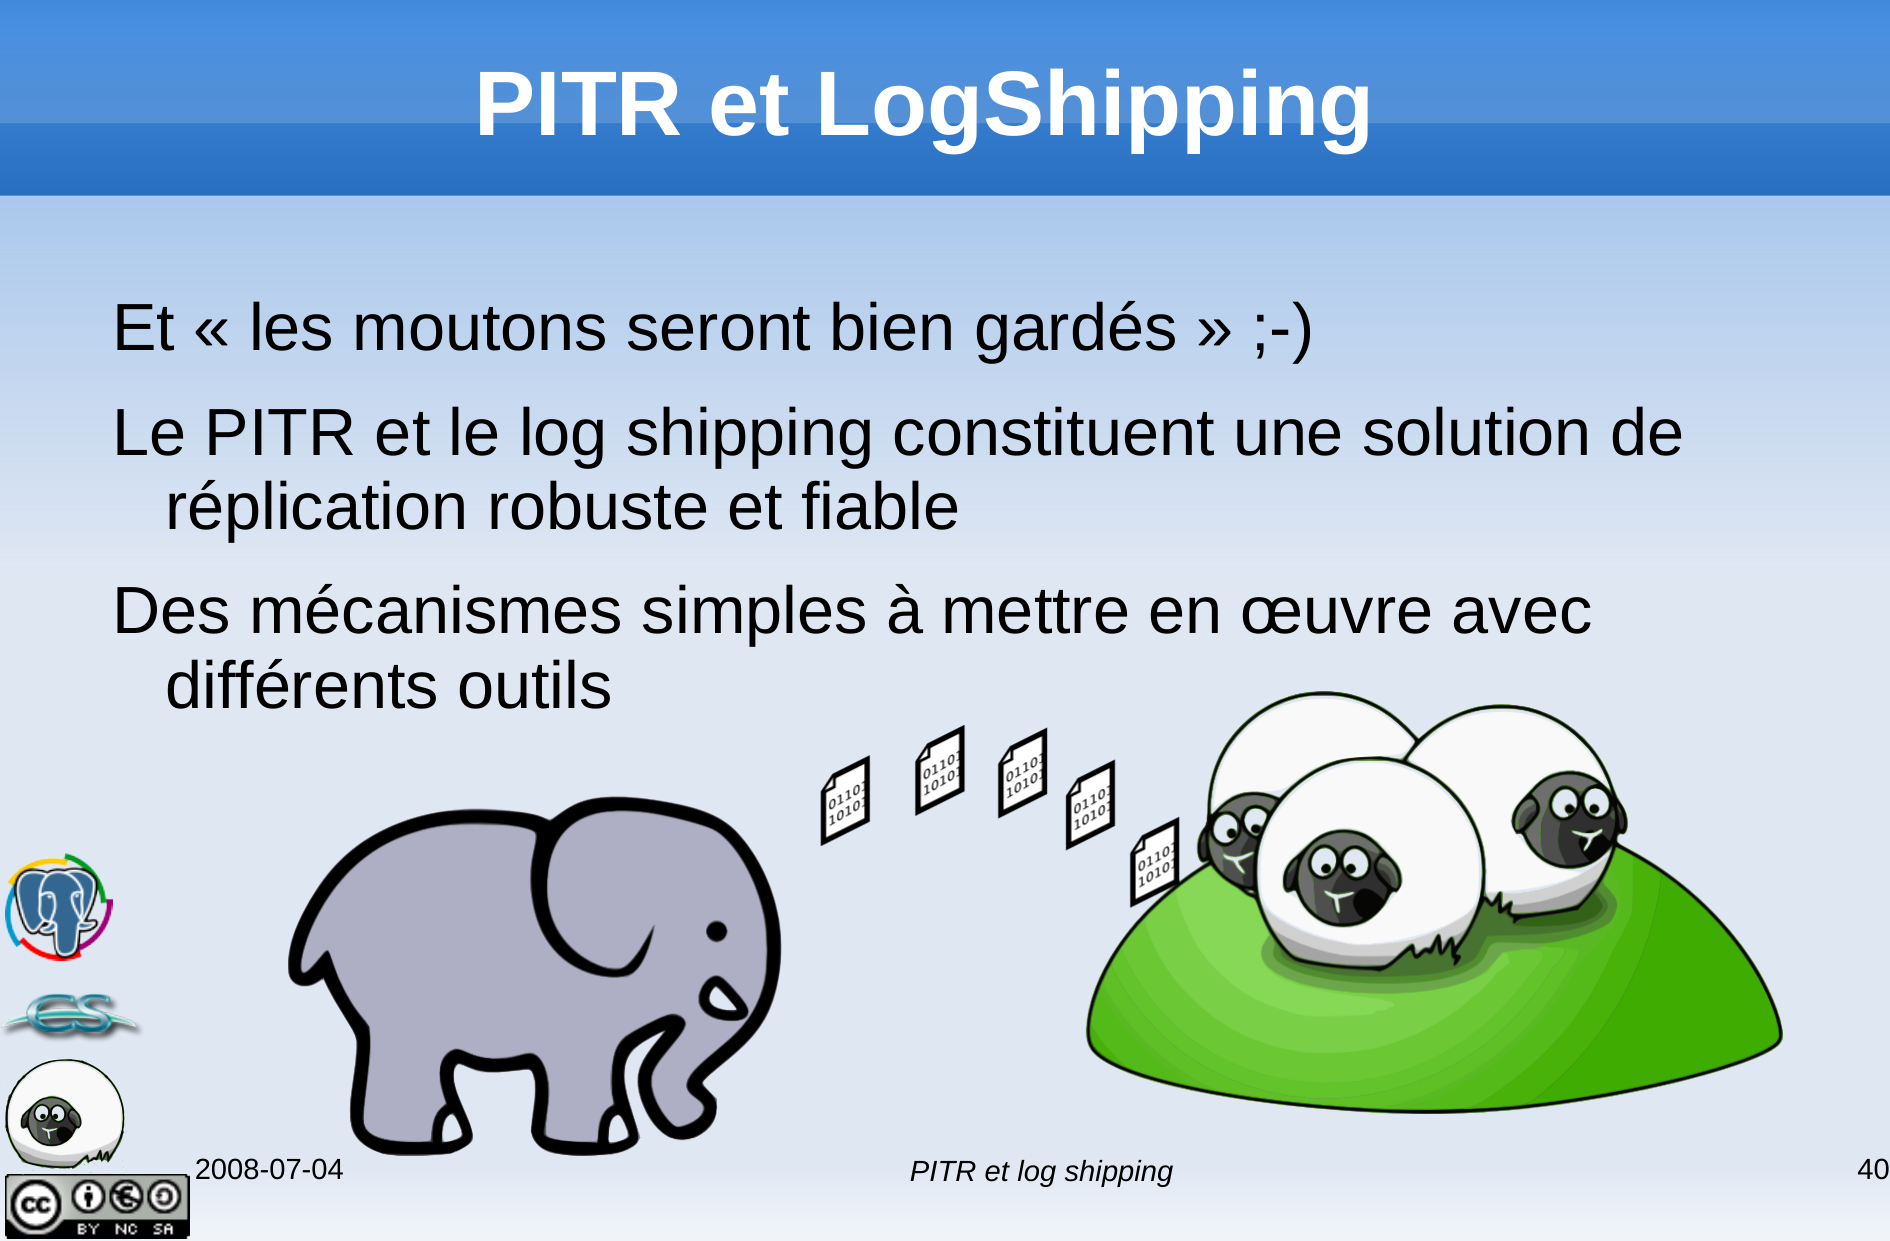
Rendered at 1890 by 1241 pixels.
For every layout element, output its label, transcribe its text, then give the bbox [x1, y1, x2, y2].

list Et « les moutons seront bien gardés » ;-) Le PITR et le log shipping constituent une solution de réplication robuste et fiable Des mécanismes simples à mettre en œuvre avec différents outils [94, 290, 1796, 1109]
picture [0, 0, 1890, 1241]
title PITR et LogShipping [87, 0, 1789, 208]
